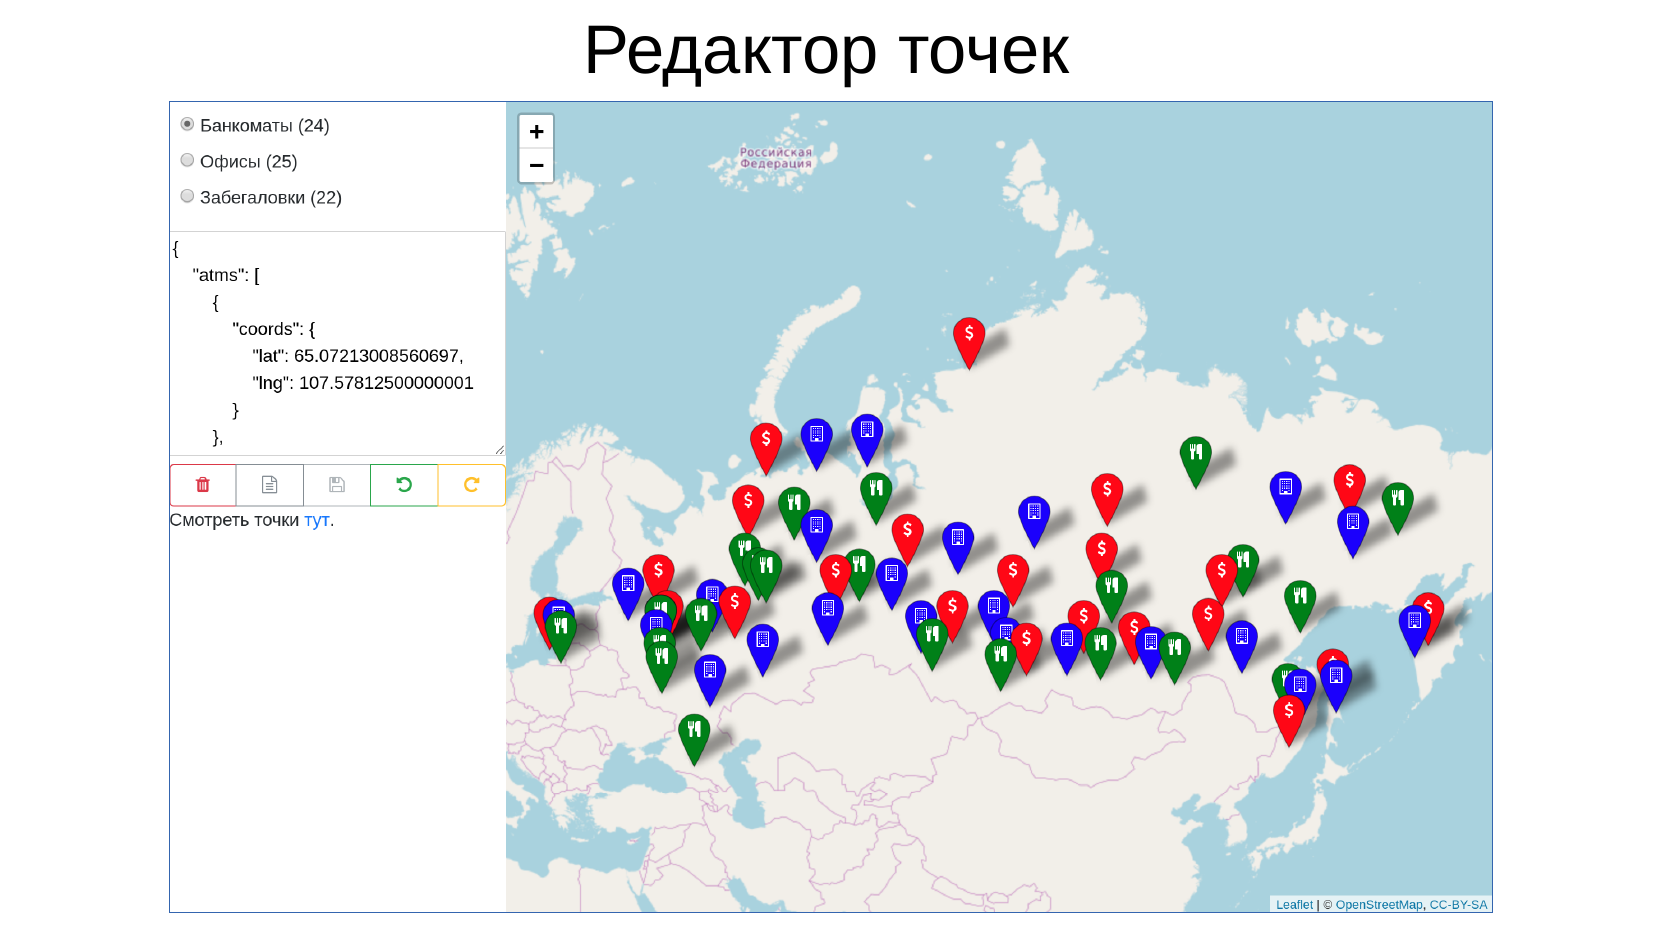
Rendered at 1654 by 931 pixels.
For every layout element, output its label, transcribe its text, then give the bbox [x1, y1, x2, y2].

title Редактор точек [82, 0, 1571, 128]
picture [169, 101, 1493, 913]
